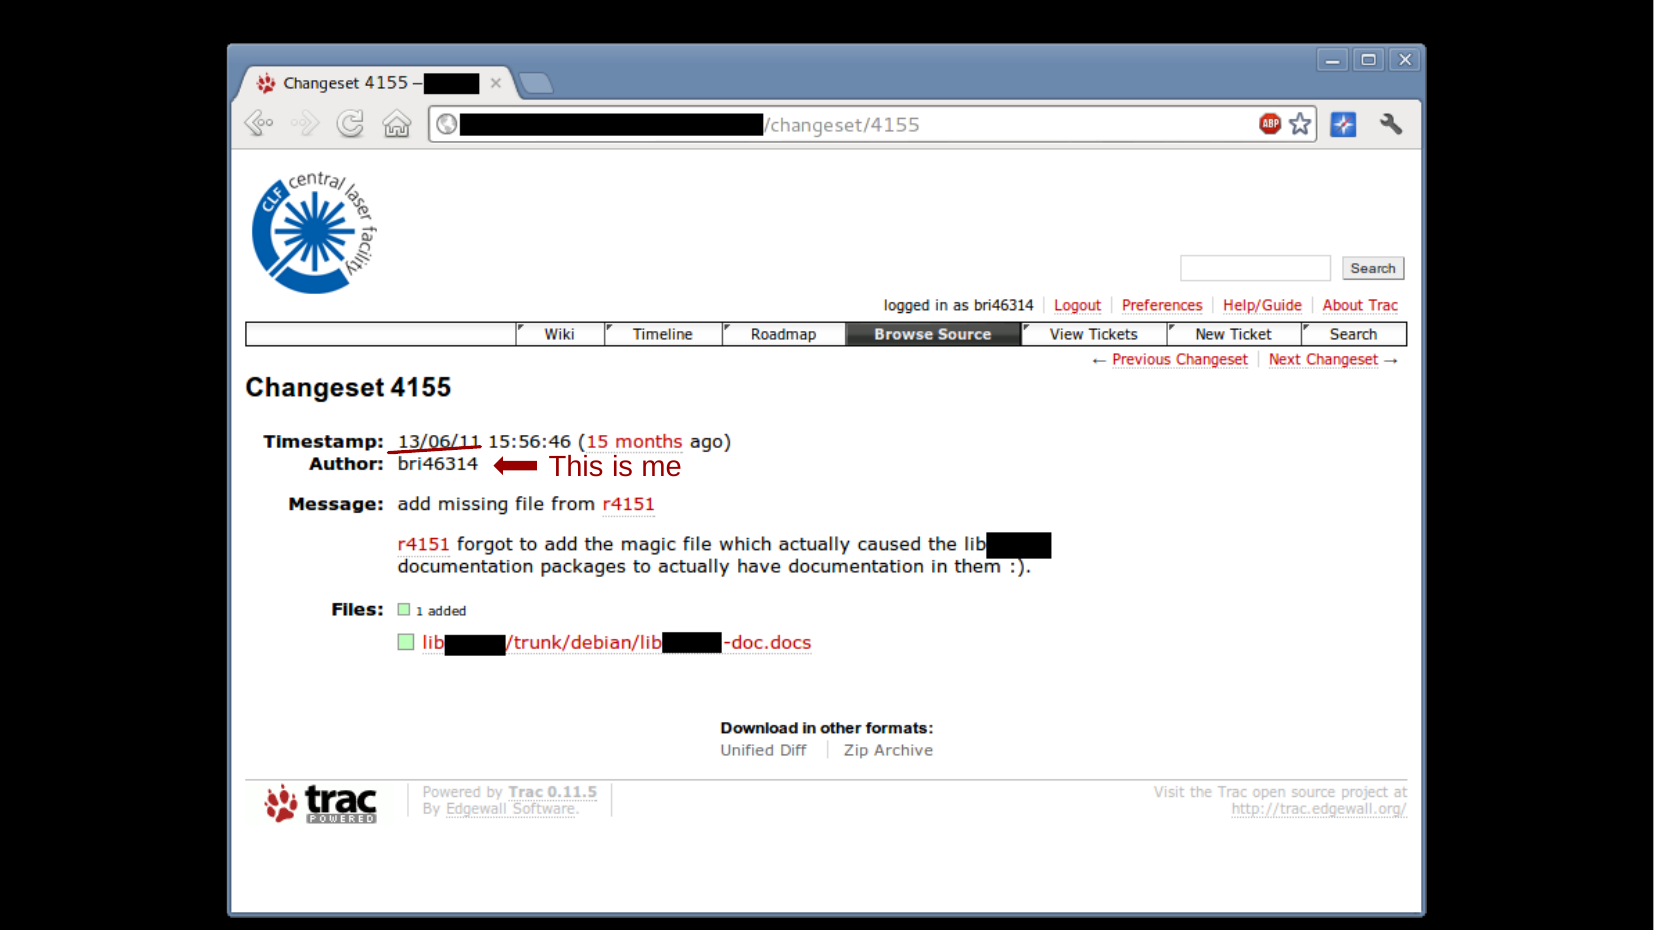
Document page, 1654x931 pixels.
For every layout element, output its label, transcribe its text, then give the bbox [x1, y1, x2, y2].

text_box This is me [533, 432, 789, 498]
text_box [226, 43, 1427, 918]
